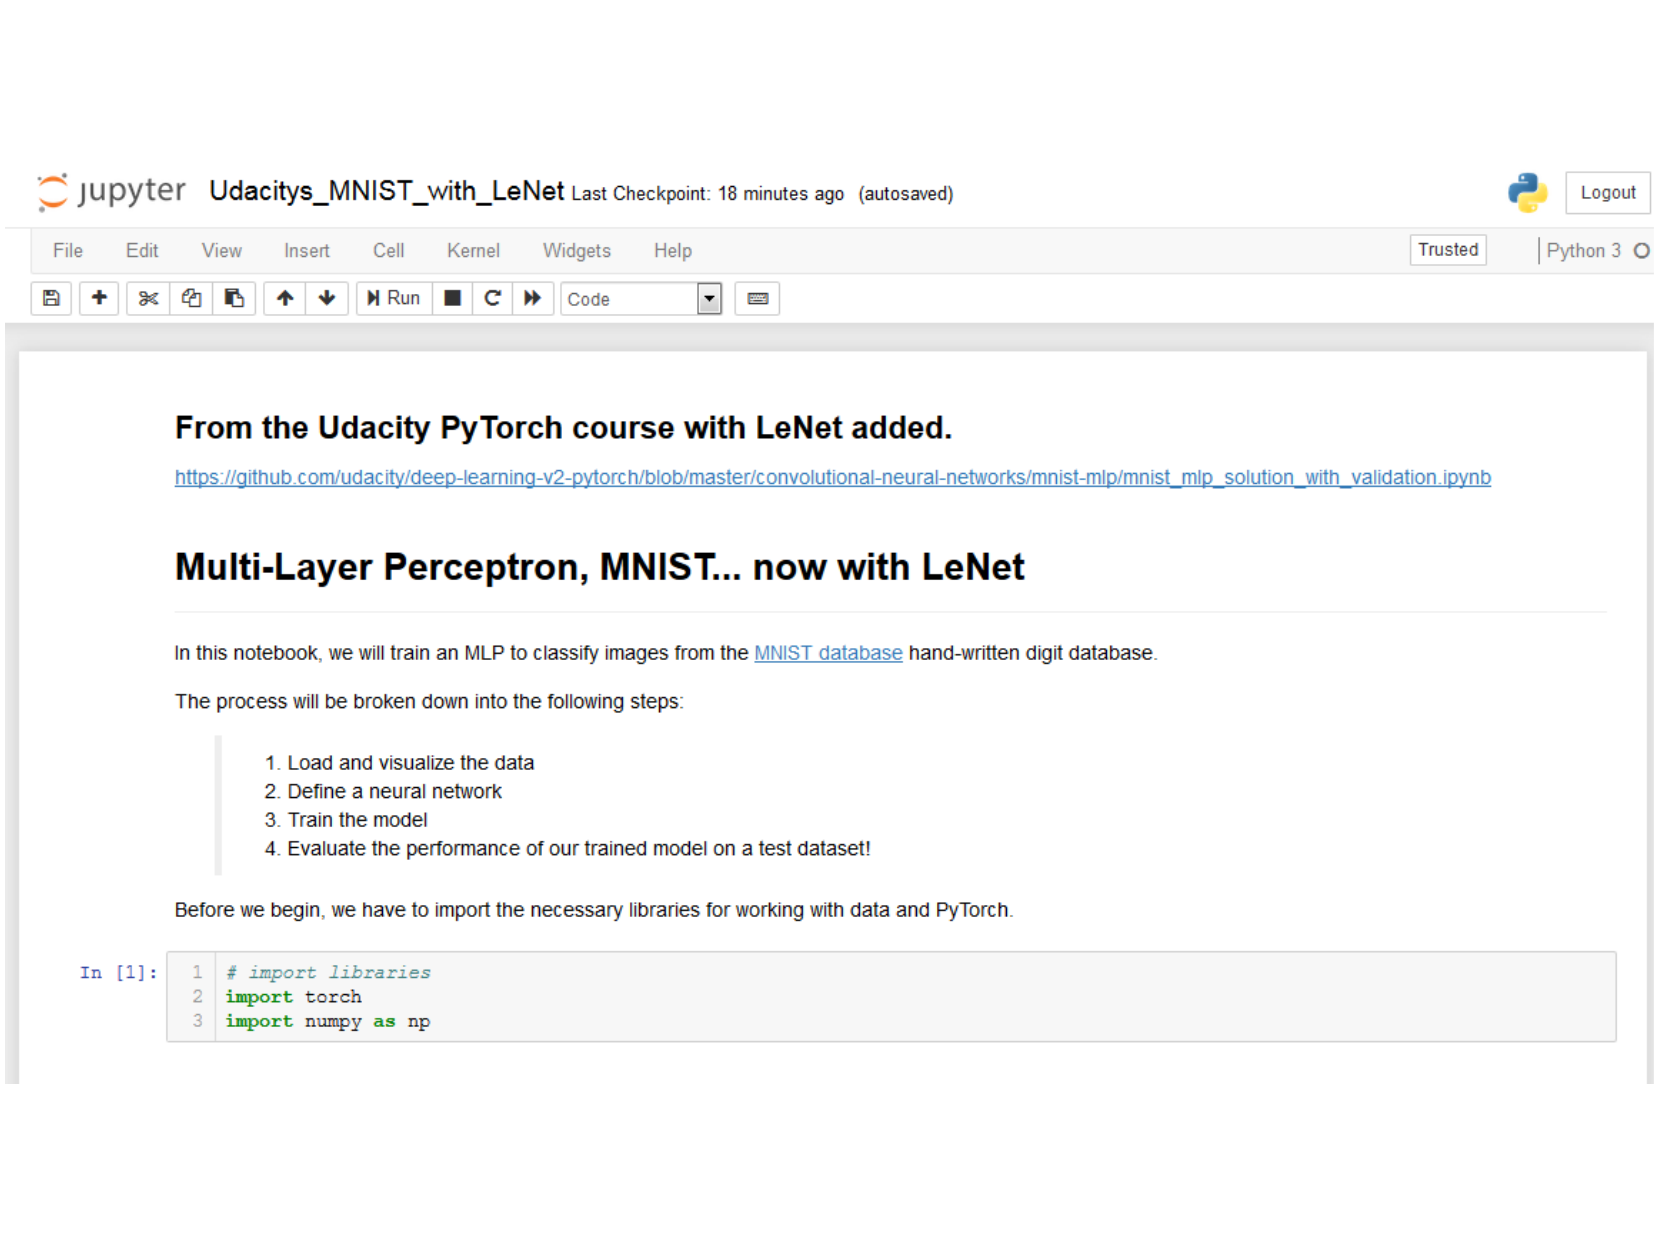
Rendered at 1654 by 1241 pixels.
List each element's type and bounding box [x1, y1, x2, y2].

picture [5, 166, 1654, 1084]
